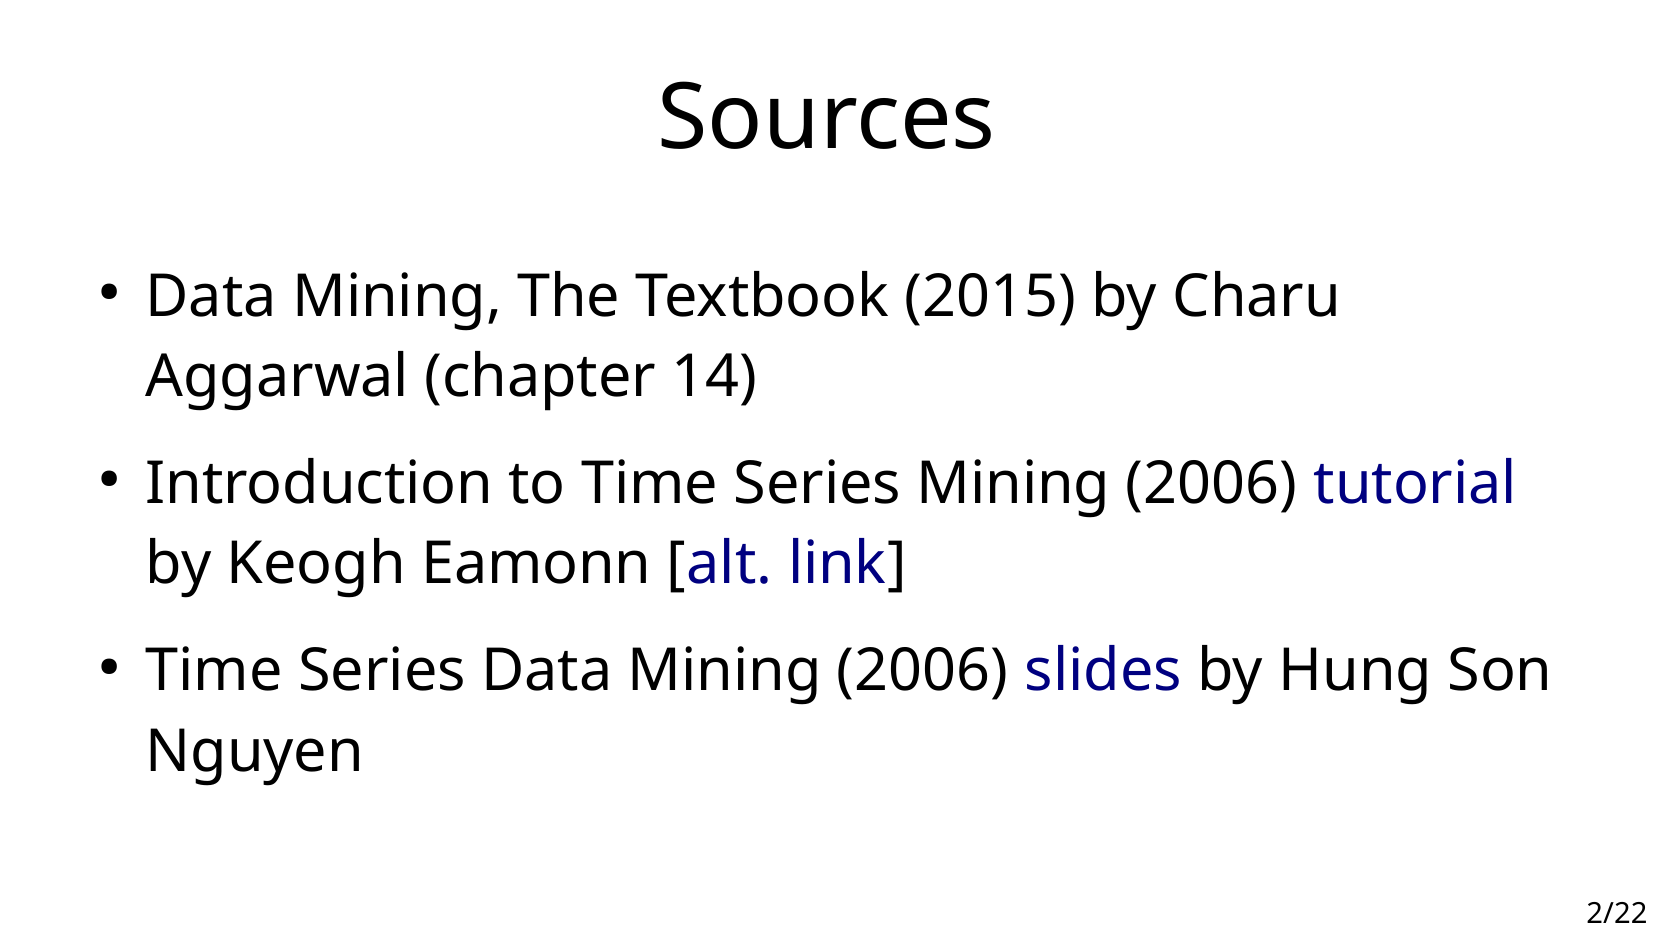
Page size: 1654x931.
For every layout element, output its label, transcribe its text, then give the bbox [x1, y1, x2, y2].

title Sources [82, 1, 1571, 226]
list Data Mining, The Textbook (2015) by Charu Aggarwal (chapter 14) Introduction to Time Series Mining (2006) tutorial by Keogh Eamonn [alt. link] Time Series Data Mining (2006) slides by Hung Son Nguyen [82, 253, 1571, 793]
